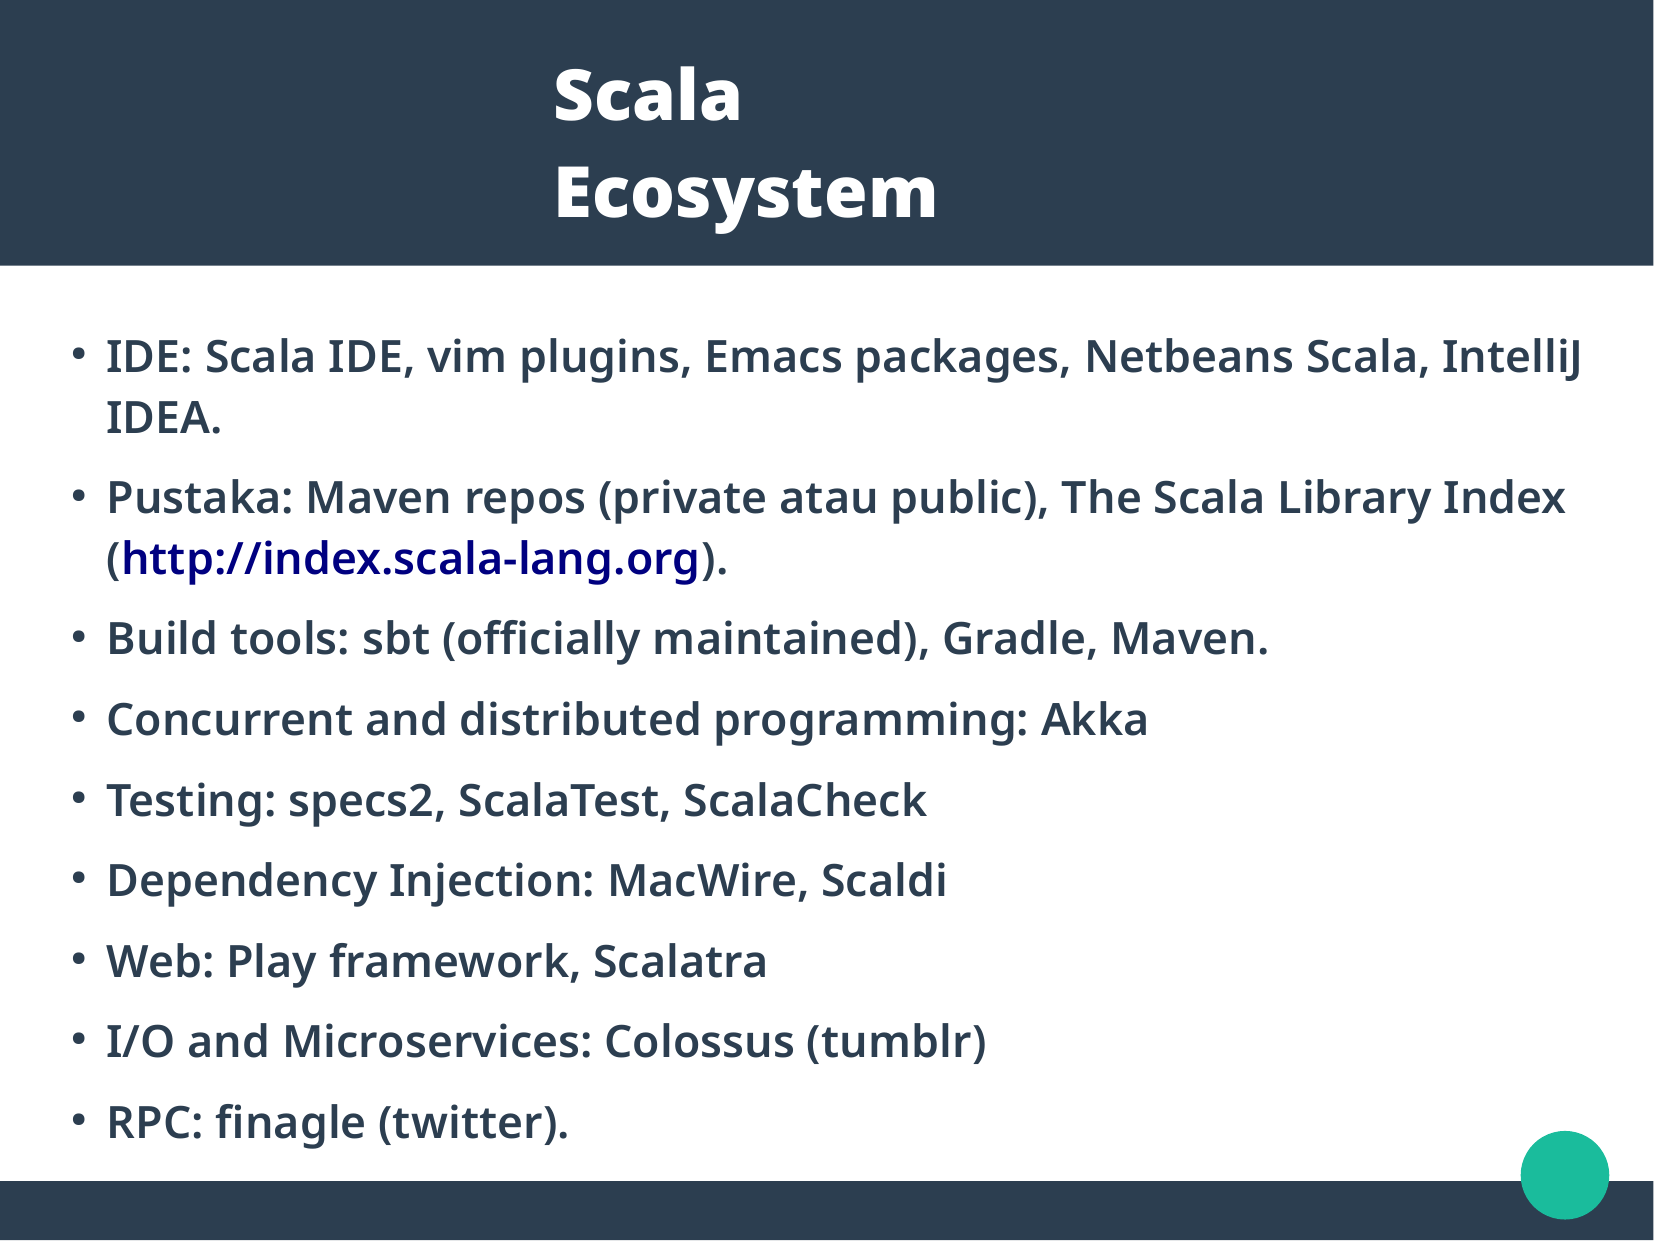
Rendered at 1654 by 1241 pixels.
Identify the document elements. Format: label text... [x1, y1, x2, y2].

list IDE: Scala IDE, vim plugins, Emacs packages, Netbeans Scala, IntelliJ IDEA. Pustaka: Maven repos (private atau public), The Scala Library Index (http://index.scala-lang.org). Build tools: sbt (officially maintained), Gradle, Maven. Concurrent and distributed programming: Akka Testing: specs2, ScalaTest, ScalaCheck Dependency Injection: MacWire, Scaldi Web: Play framework, Scalatra I/O and Microservices: Colossus (tumblr) RPC: finagle (twitter). [59, 324, 1595, 1152]
title Scala Ecosystem [554, 45, 1096, 203]
